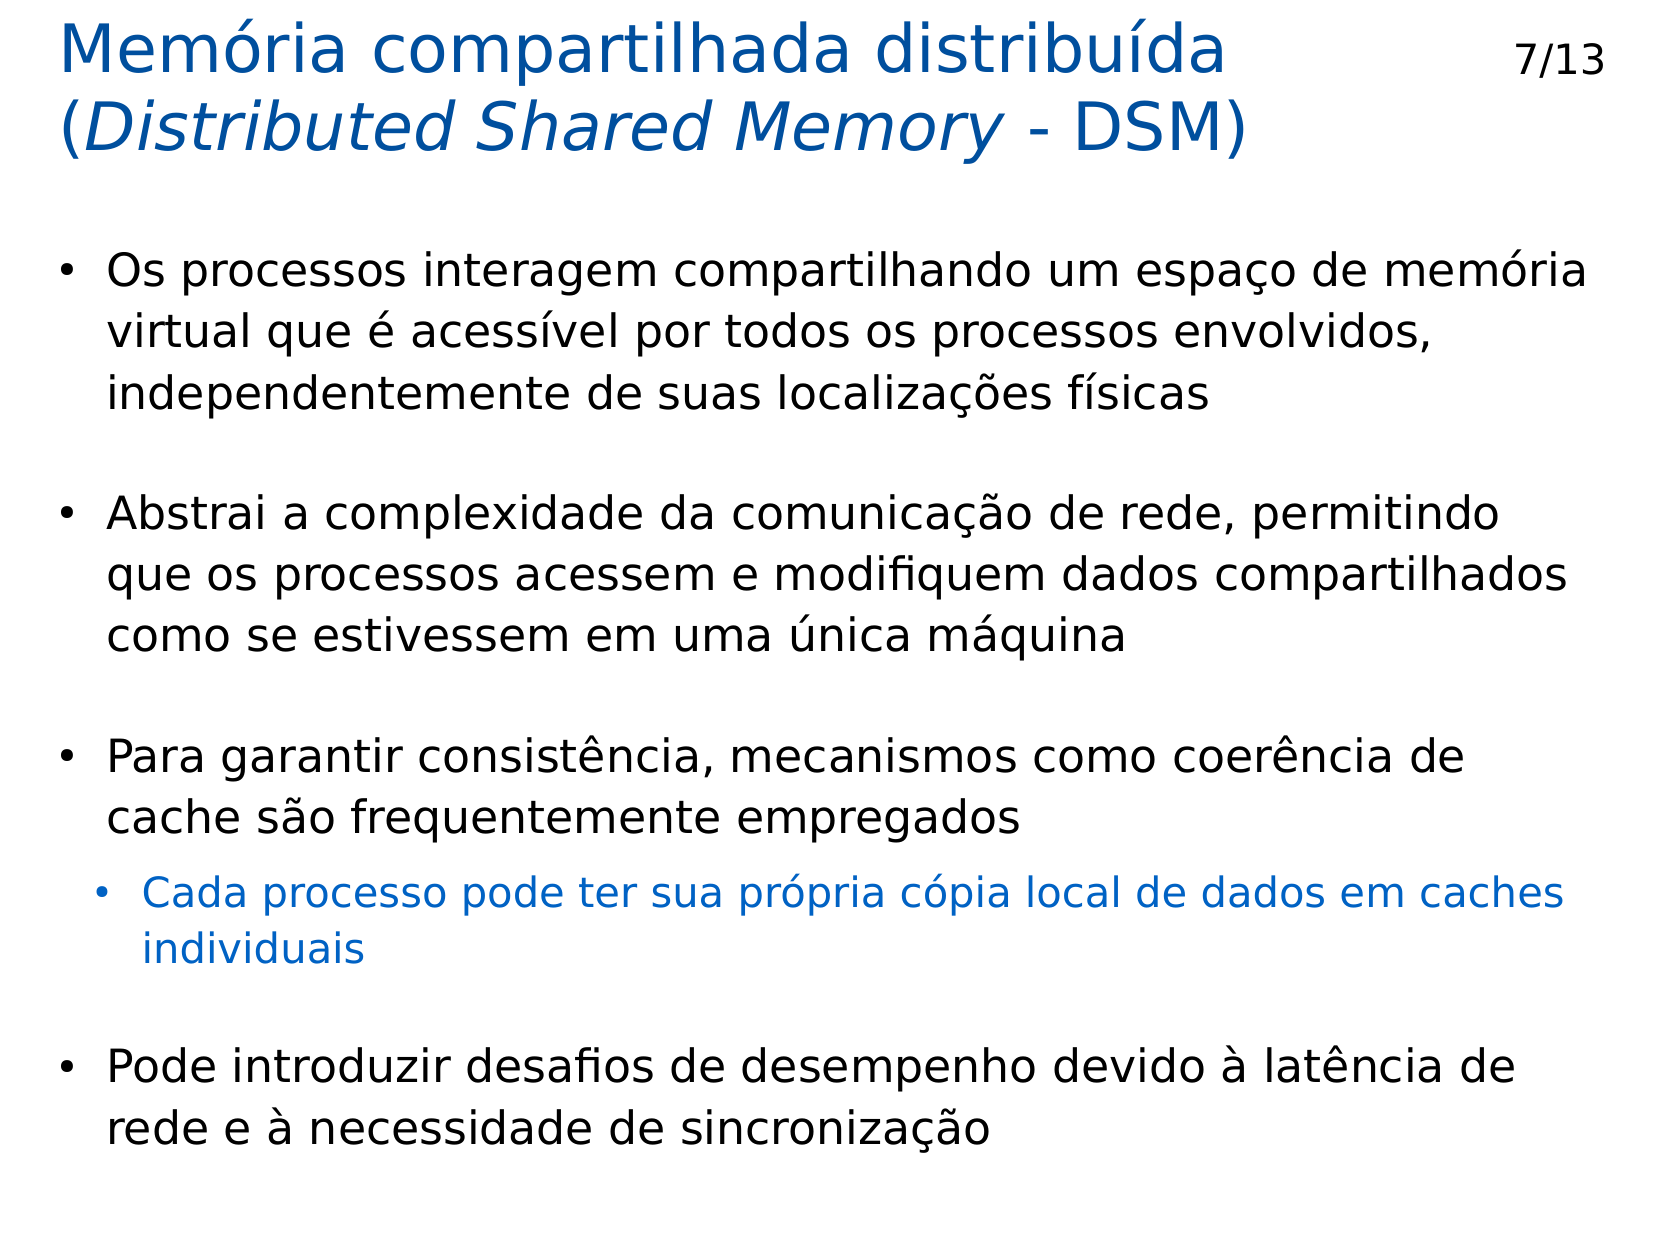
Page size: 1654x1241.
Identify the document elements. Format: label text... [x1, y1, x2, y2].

list Os processos interagem compartilhando um espaço de memória virtual que é acessível por todos os processos envolvidos, independentemente de suas localizações físicas Abstrai a complexidade da comunicação de rede, permitindo que os processos acessem e modifiquem dados compartilhados como se estivessem em uma única máquina Para garantir consistência, mecanismos como coerência de cache são frequentemente empregados Cada processo pode ter sua própria cópia local de dados em caches individuais Pode introduzir desafios de desempenho devido à latência de rede e à necessidade de sincronização [59, 236, 1595, 1211]
title Memória compartilhada distribuída (Distributed Shared Memory - DSM) [59, 10, 1506, 167]
